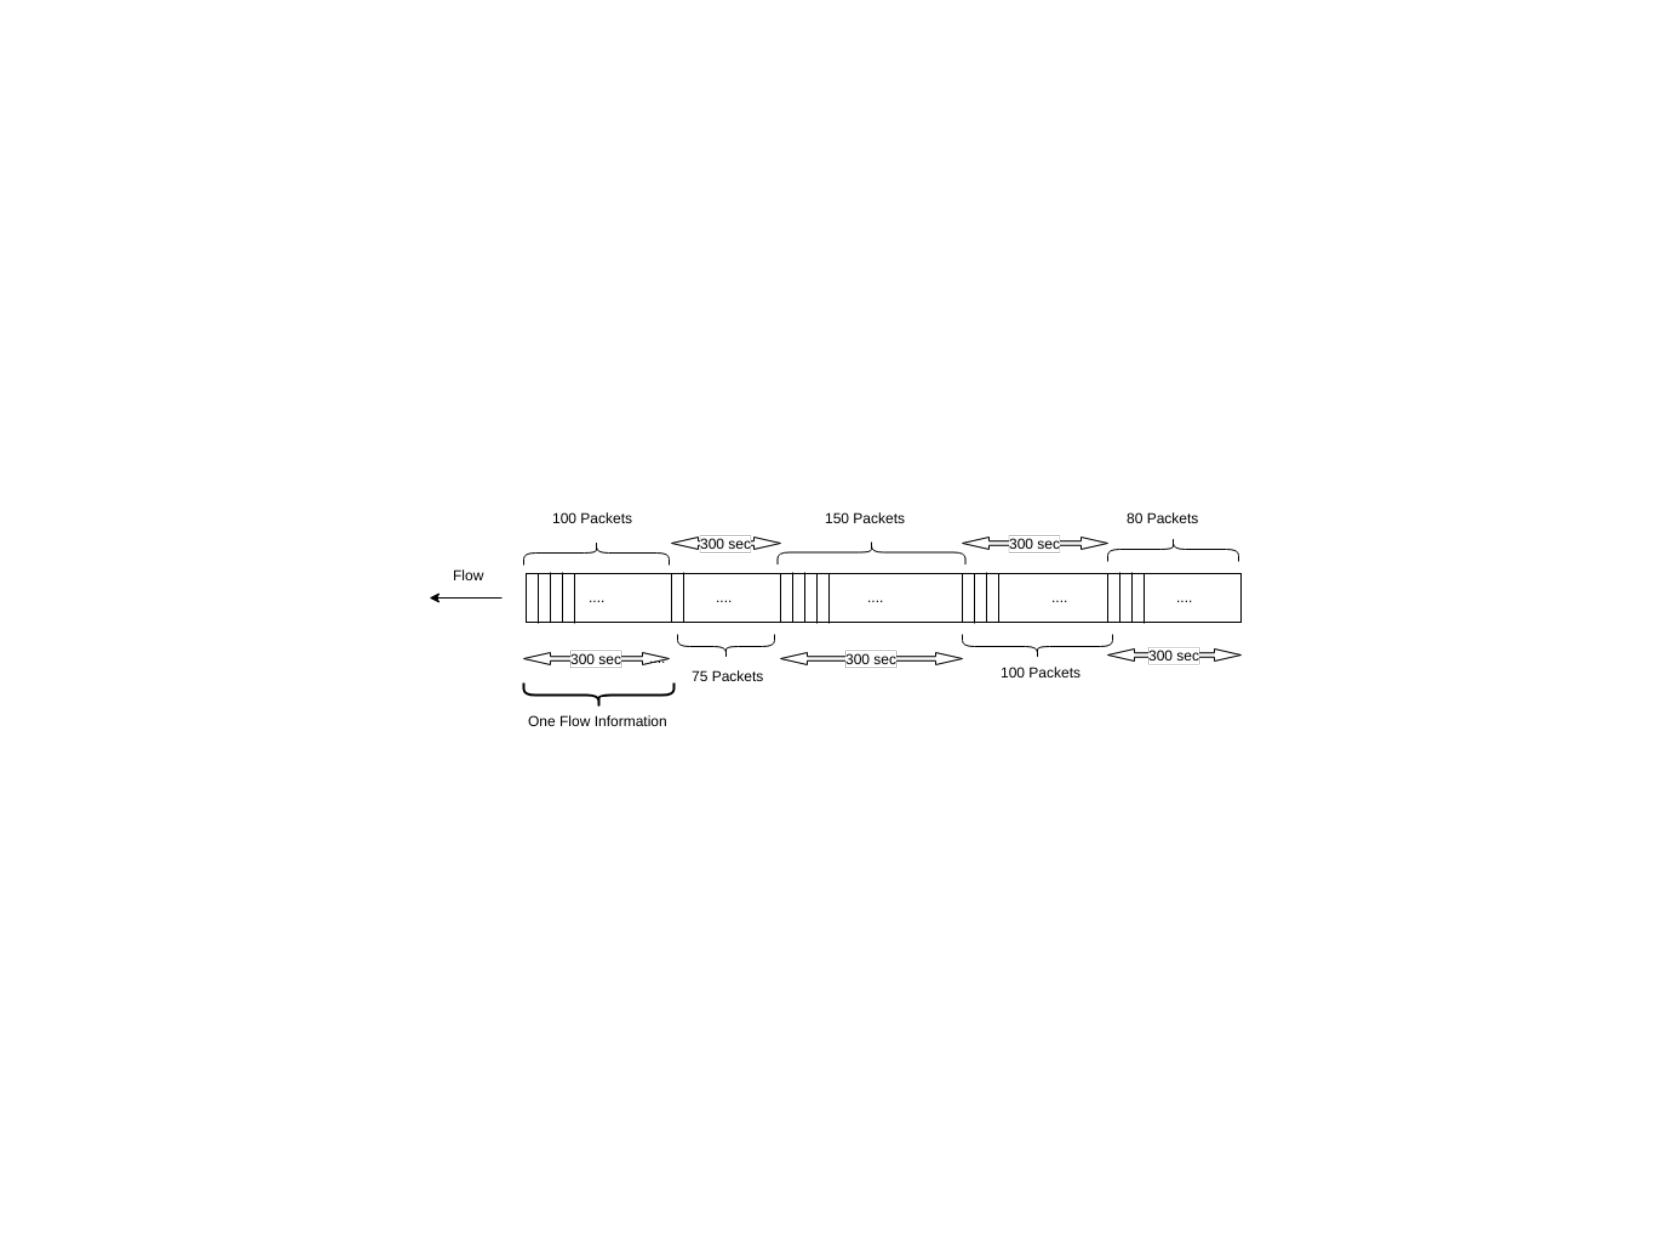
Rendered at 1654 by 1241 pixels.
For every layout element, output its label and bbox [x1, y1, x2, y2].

picture [396, 482, 1266, 759]
